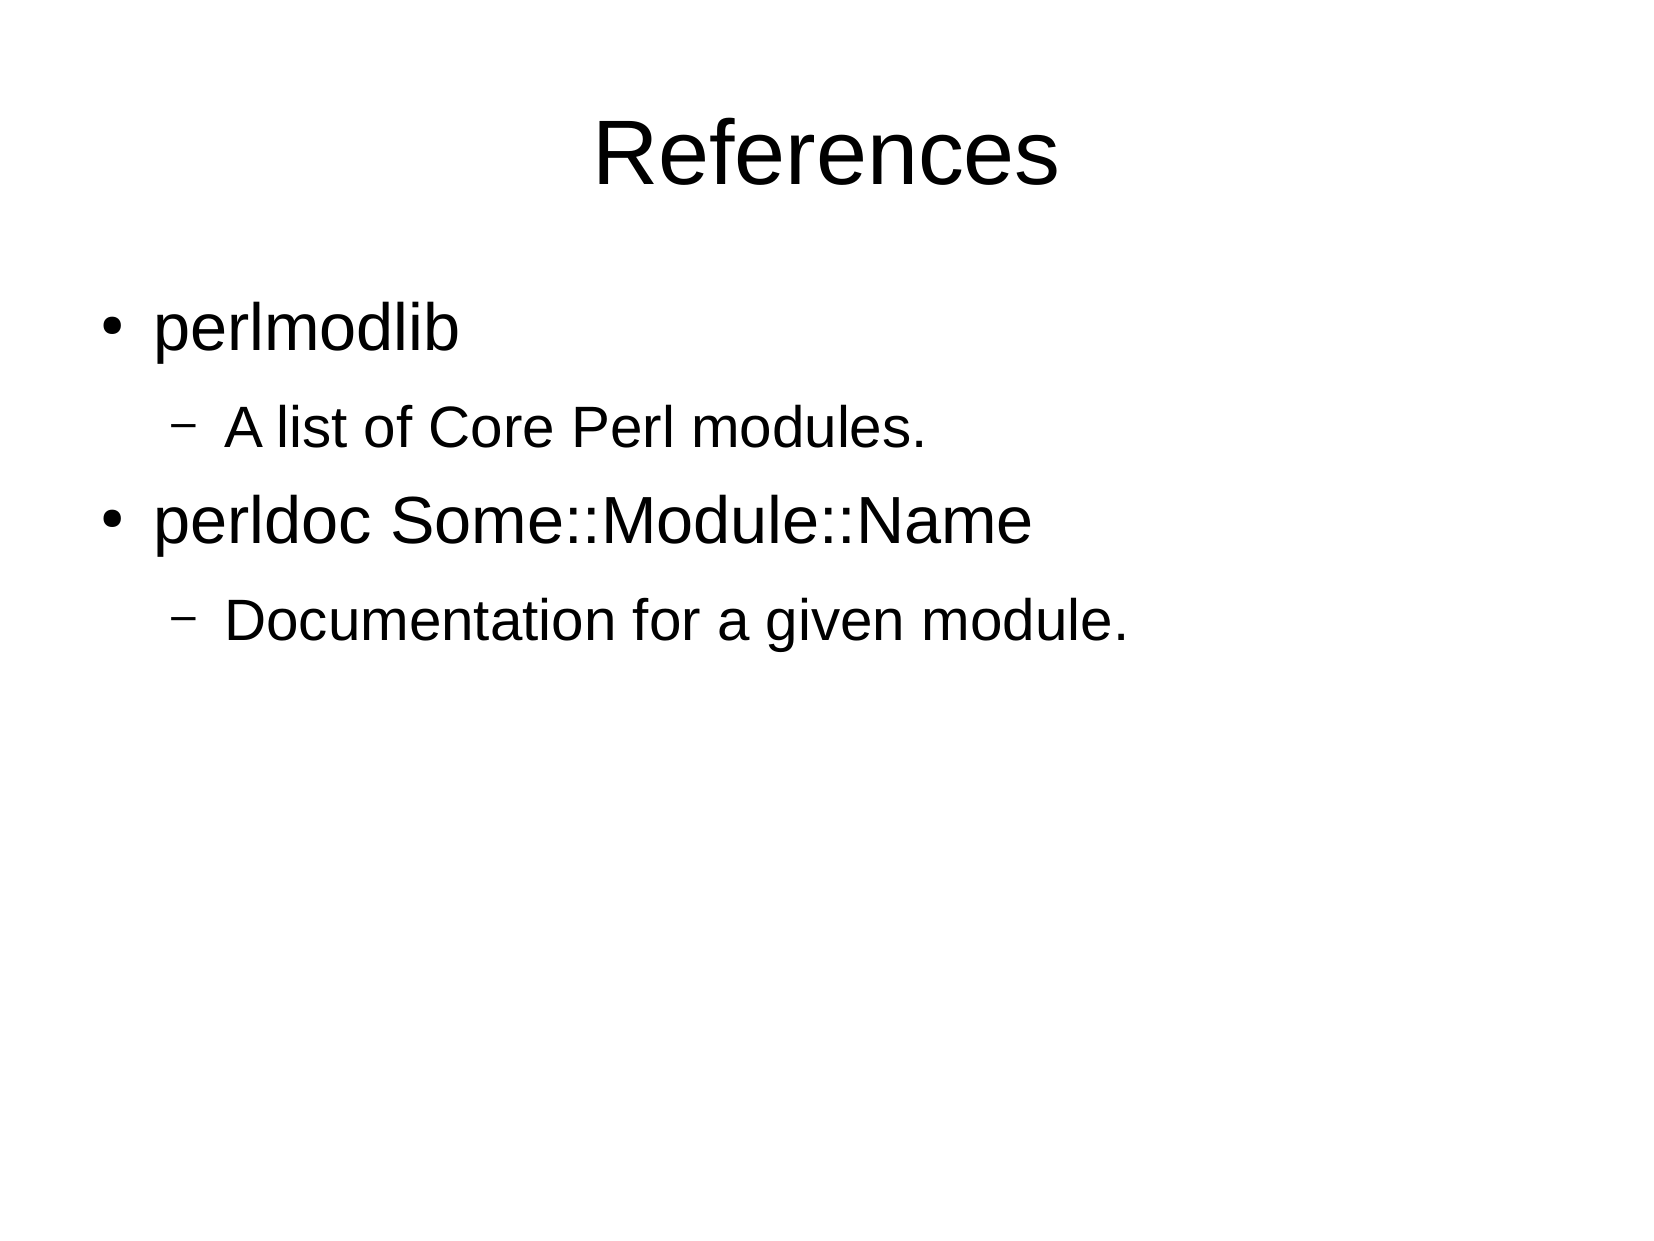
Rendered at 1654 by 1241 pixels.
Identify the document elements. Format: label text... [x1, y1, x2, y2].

title References [82, 49, 1571, 257]
list perlmodlib A list of Core Perl modules. perldoc Some::Module::Name Documentation for a given module. [82, 290, 1571, 1010]
